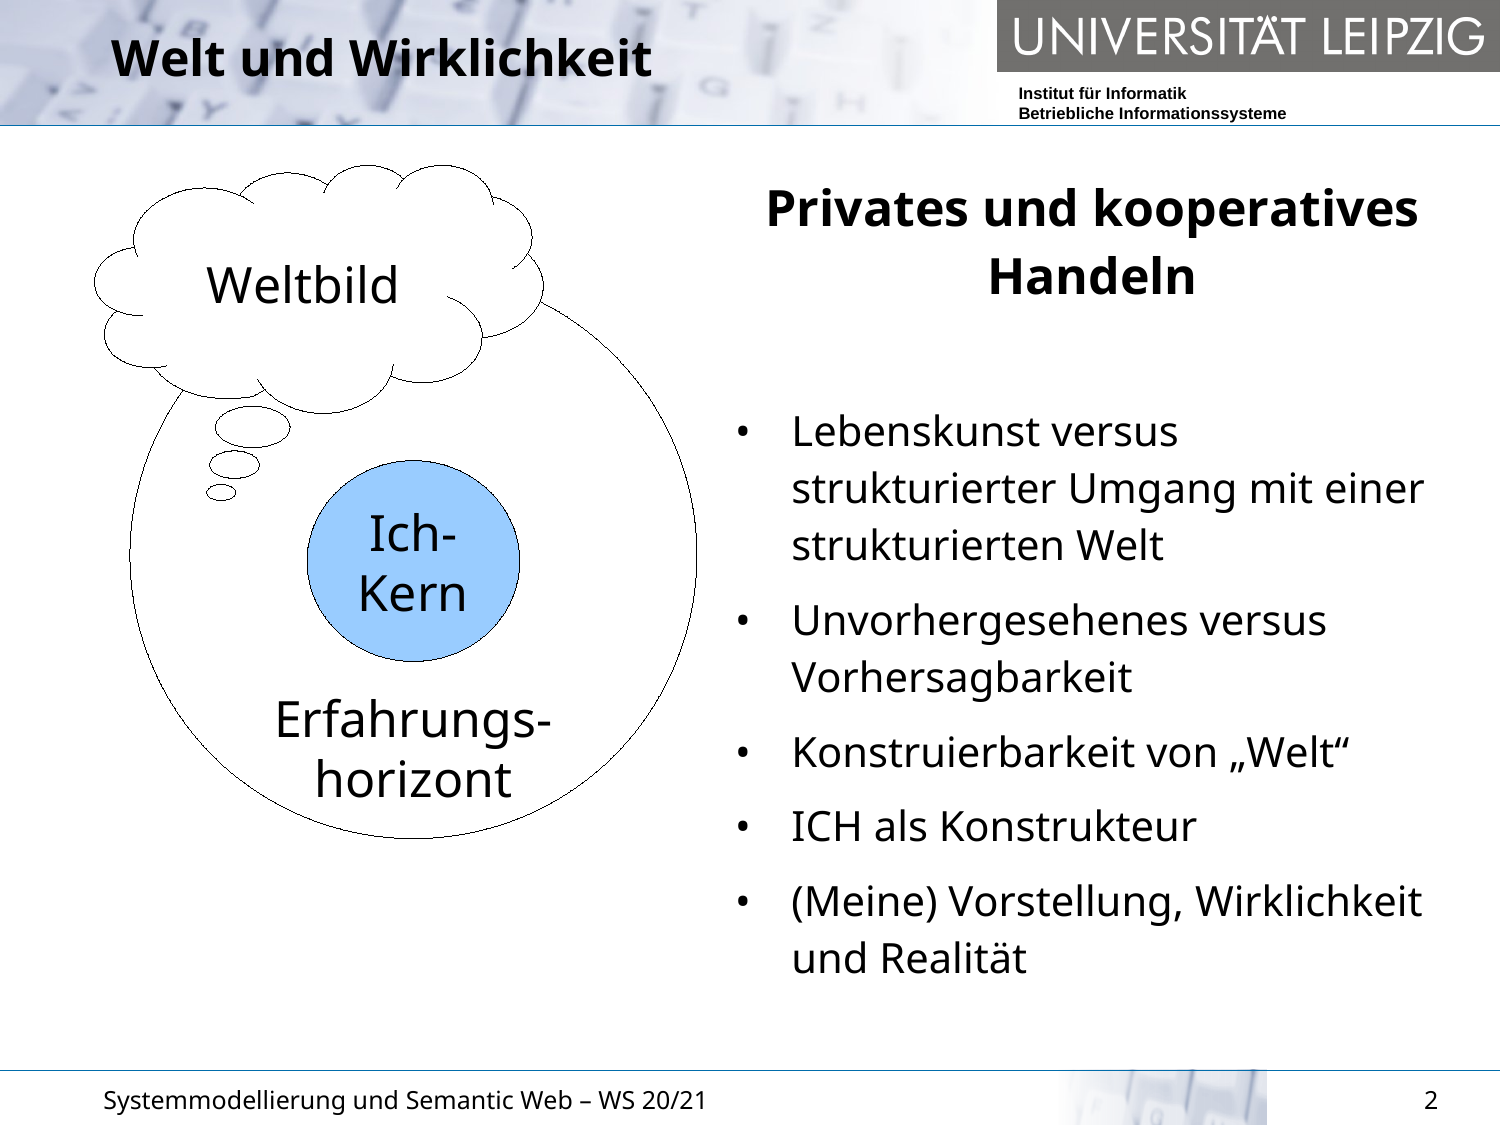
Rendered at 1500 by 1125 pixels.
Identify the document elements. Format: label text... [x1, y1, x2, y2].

picture [0, 0, 1500, 125]
text_box Welt und Wirklichkeit [97, 18, 669, 94]
text_box Erfahrungs-horizont [236, 680, 591, 815]
text_box Weltbild [215, 406, 291, 448]
text_box Weltbild [94, 165, 544, 414]
text_box Weltbild [209, 450, 260, 479]
text_box Weltbild [206, 484, 236, 501]
text_box Ich- Kern [307, 460, 520, 662]
list Privates und kooperatives Handeln Lebenskunst versus strukturierter Umgang mit einer strukturierten Welt Unvorhergesehenes versus Vorhersagbarkeit Konstruierbarkeit von „Welt“ ICH als Konstrukteur (Meine) Vorstellung, Wirklichkeit und Realität [720, 165, 1465, 962]
picture [1057, 1071, 1267, 1125]
